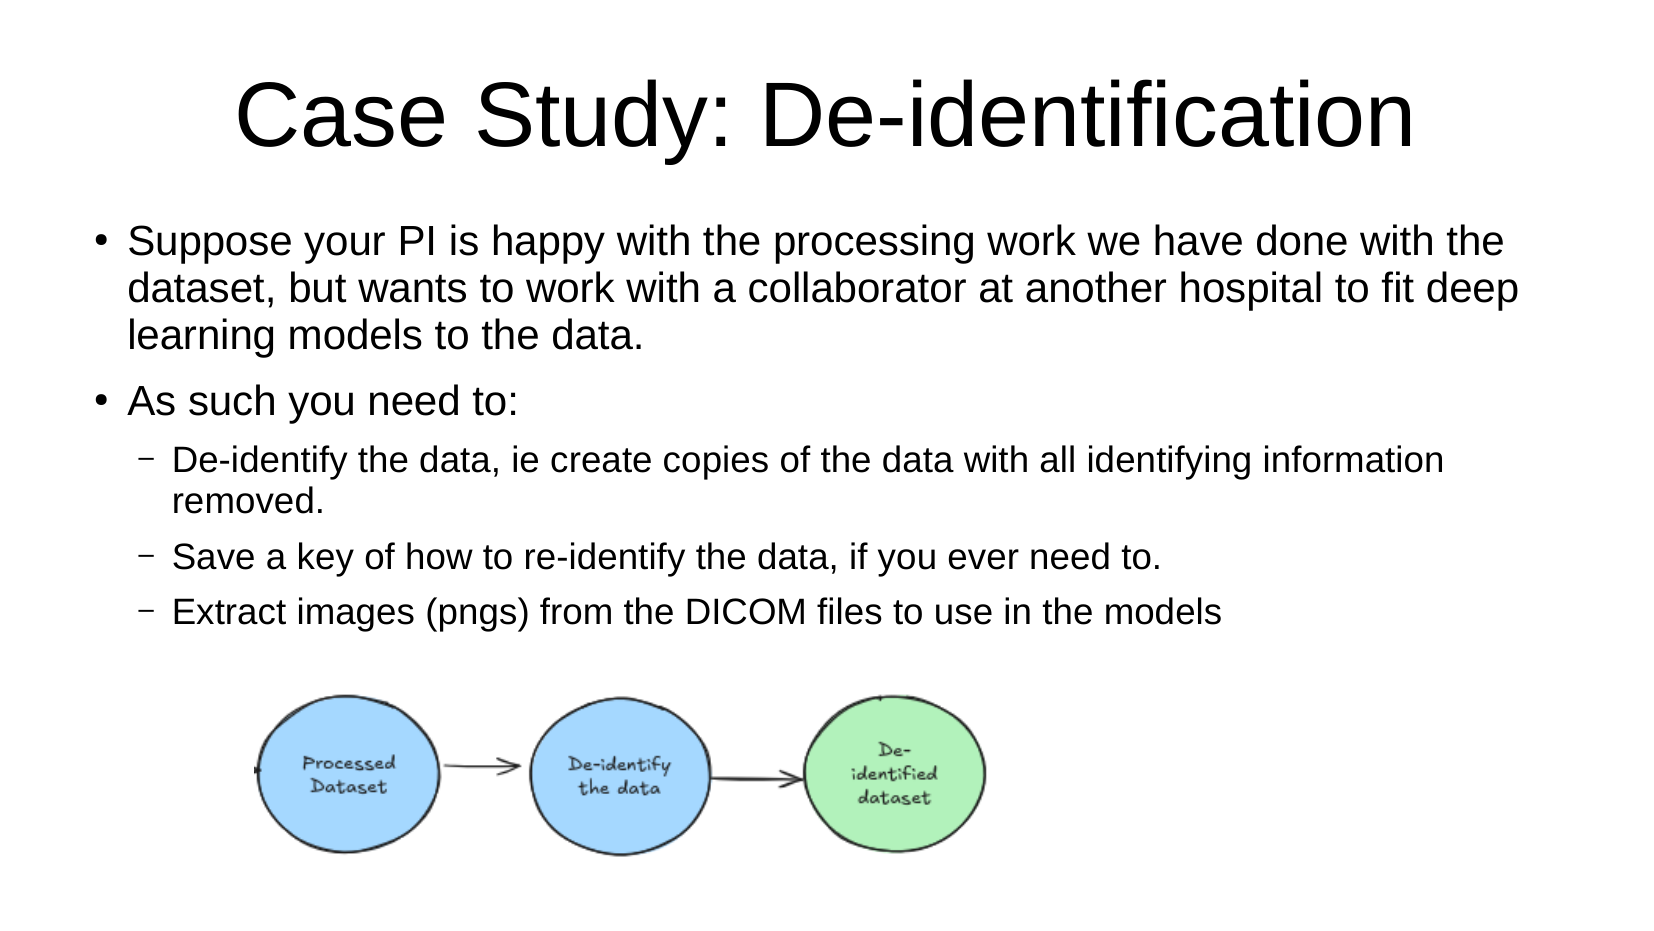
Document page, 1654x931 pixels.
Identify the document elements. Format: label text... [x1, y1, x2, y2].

list Suppose your PI is happy with the processing work we have done with the dataset, but wants to work with a collaborator at another hospital to fit deep learning models to the data. As such you need to: De-identify the data, ie create copies of the data with all identifying information removed. Save a key of how to re-identify the data, if you ever need to. Extract images (pngs) from the DICOM files to use in the models [82, 217, 1571, 638]
title Case Study: De-identification [82, 37, 1571, 193]
picture [254, 638, 1013, 918]
